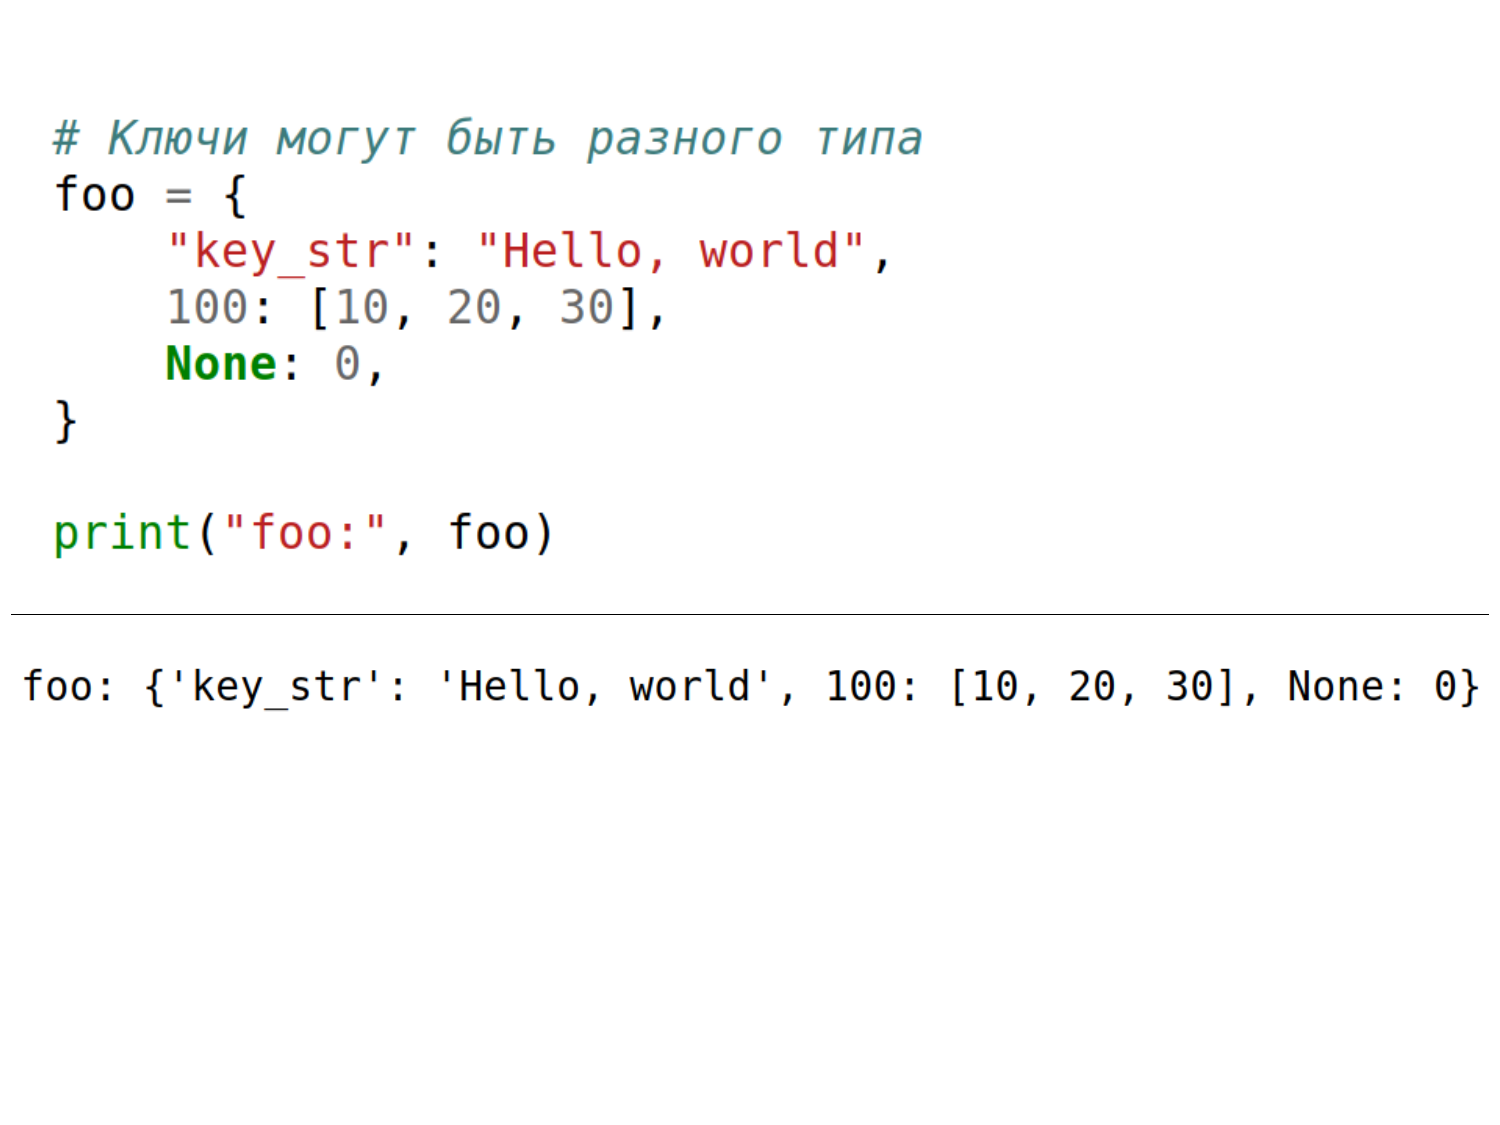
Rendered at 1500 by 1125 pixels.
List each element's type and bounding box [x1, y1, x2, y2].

picture [35, 106, 942, 571]
picture [11, 654, 1489, 721]
